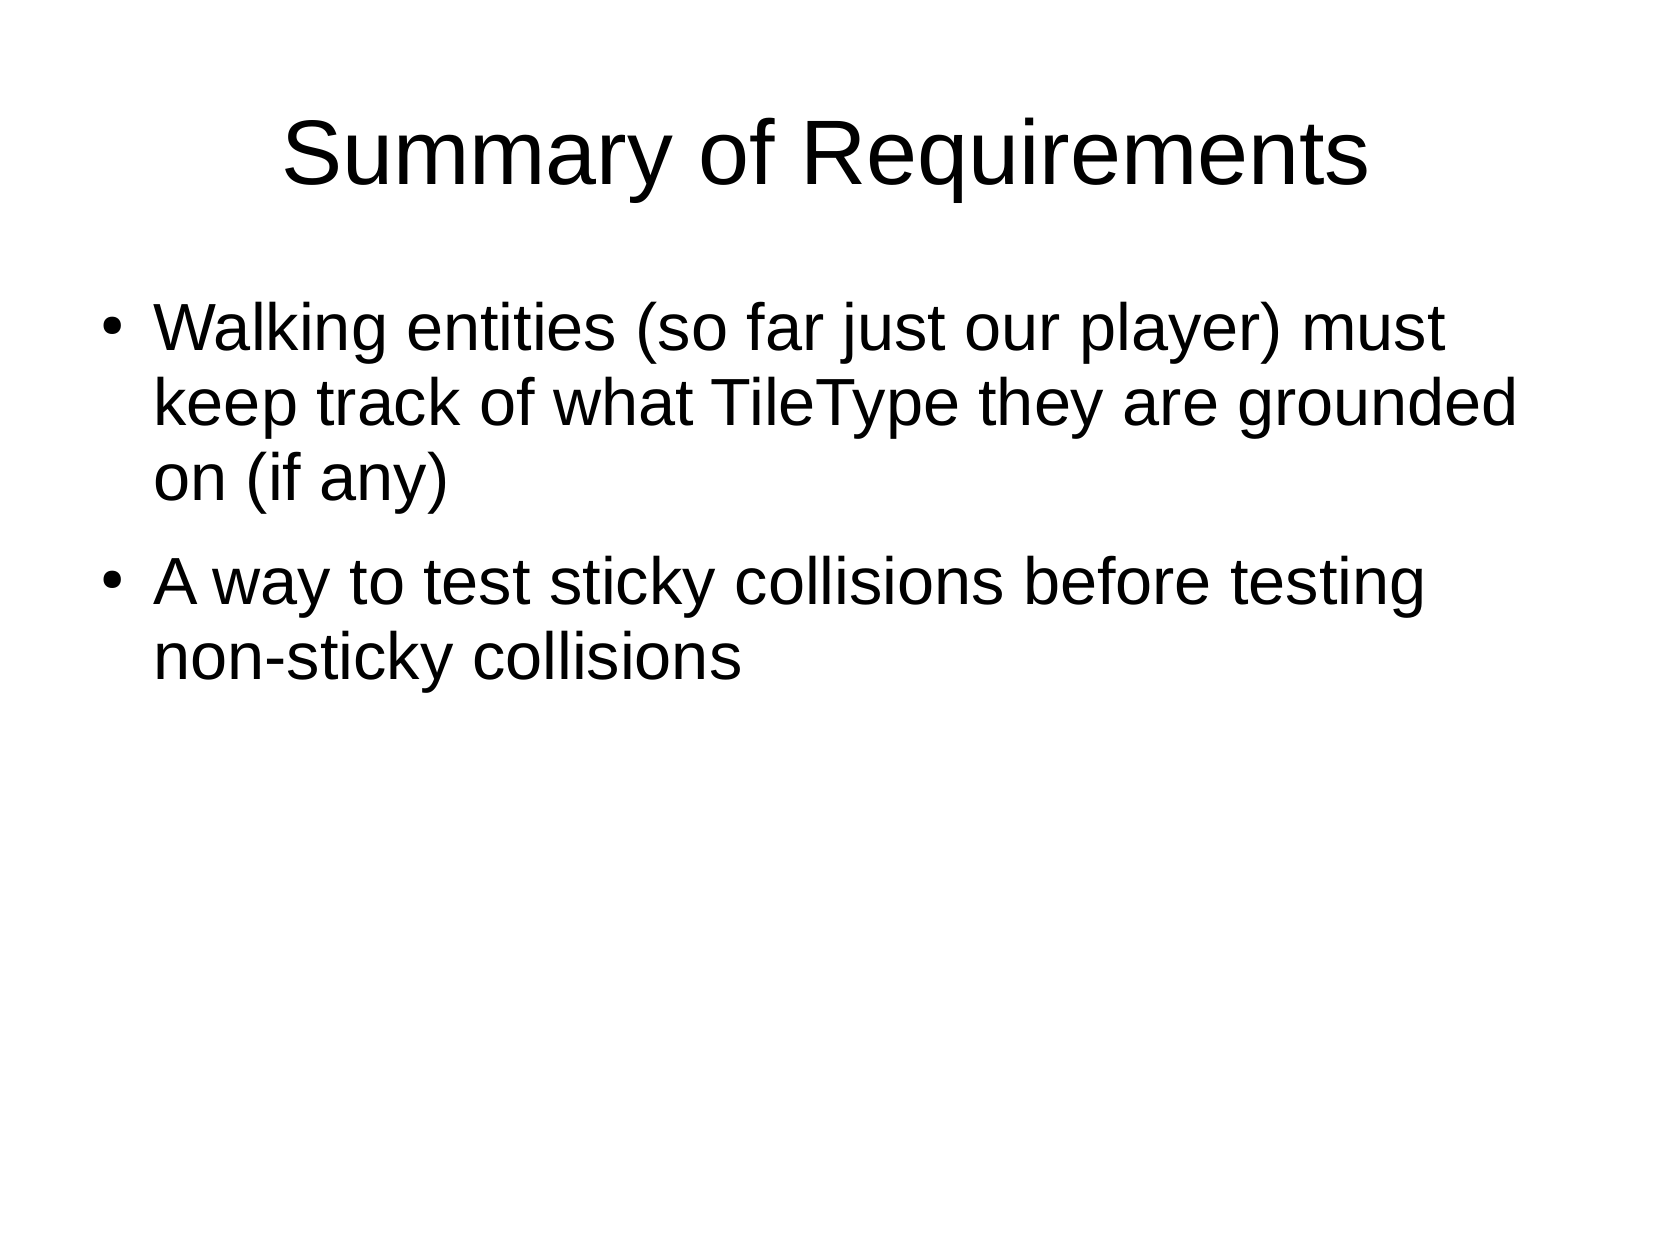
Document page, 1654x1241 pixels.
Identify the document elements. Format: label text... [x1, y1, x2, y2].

text_box [82, 290, 1571, 1010]
title Summary of Requirements [82, 49, 1571, 257]
